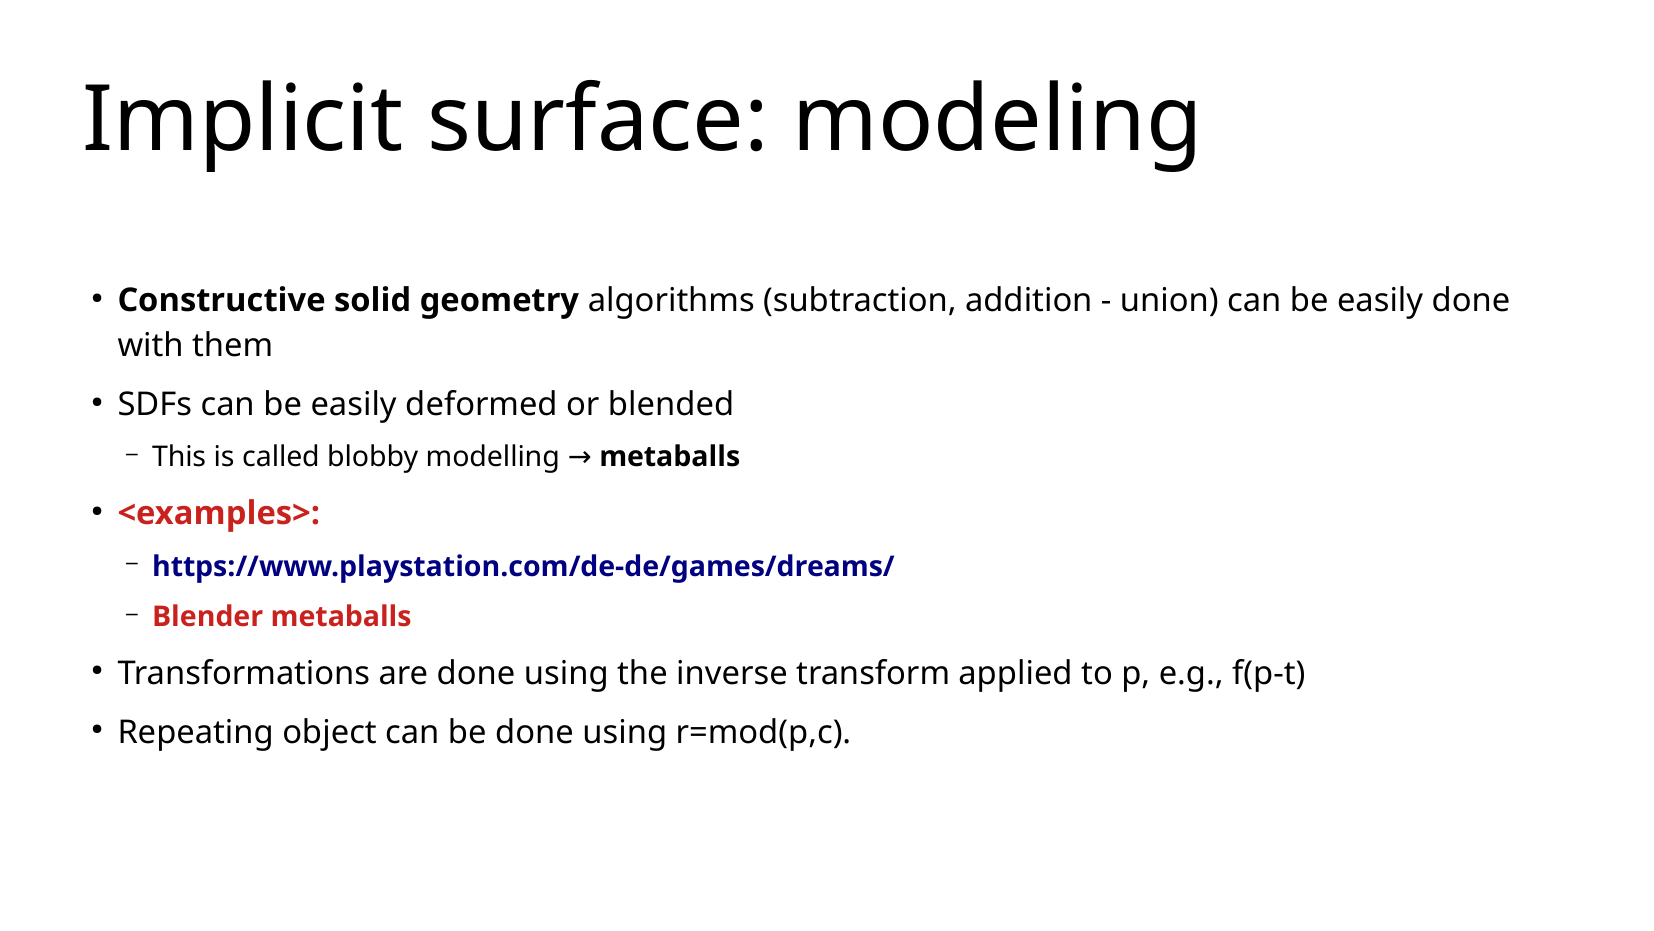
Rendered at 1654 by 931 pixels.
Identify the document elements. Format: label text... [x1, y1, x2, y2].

list Constructive solid geometry algorithms (subtraction, addition - union) can be easily done with them SDFs can be easily deformed or blended This is called blobby modelling → metaballs <examples>: https://www.playstation.com/de-de/games/dreams/ Blender metaballs Transformations are done using the inverse transform applied to p, e.g., f(p-t) Repeating object can be done using r=mod(p,c). [82, 217, 1571, 758]
title Implicit surface: modeling [82, 37, 1571, 193]
